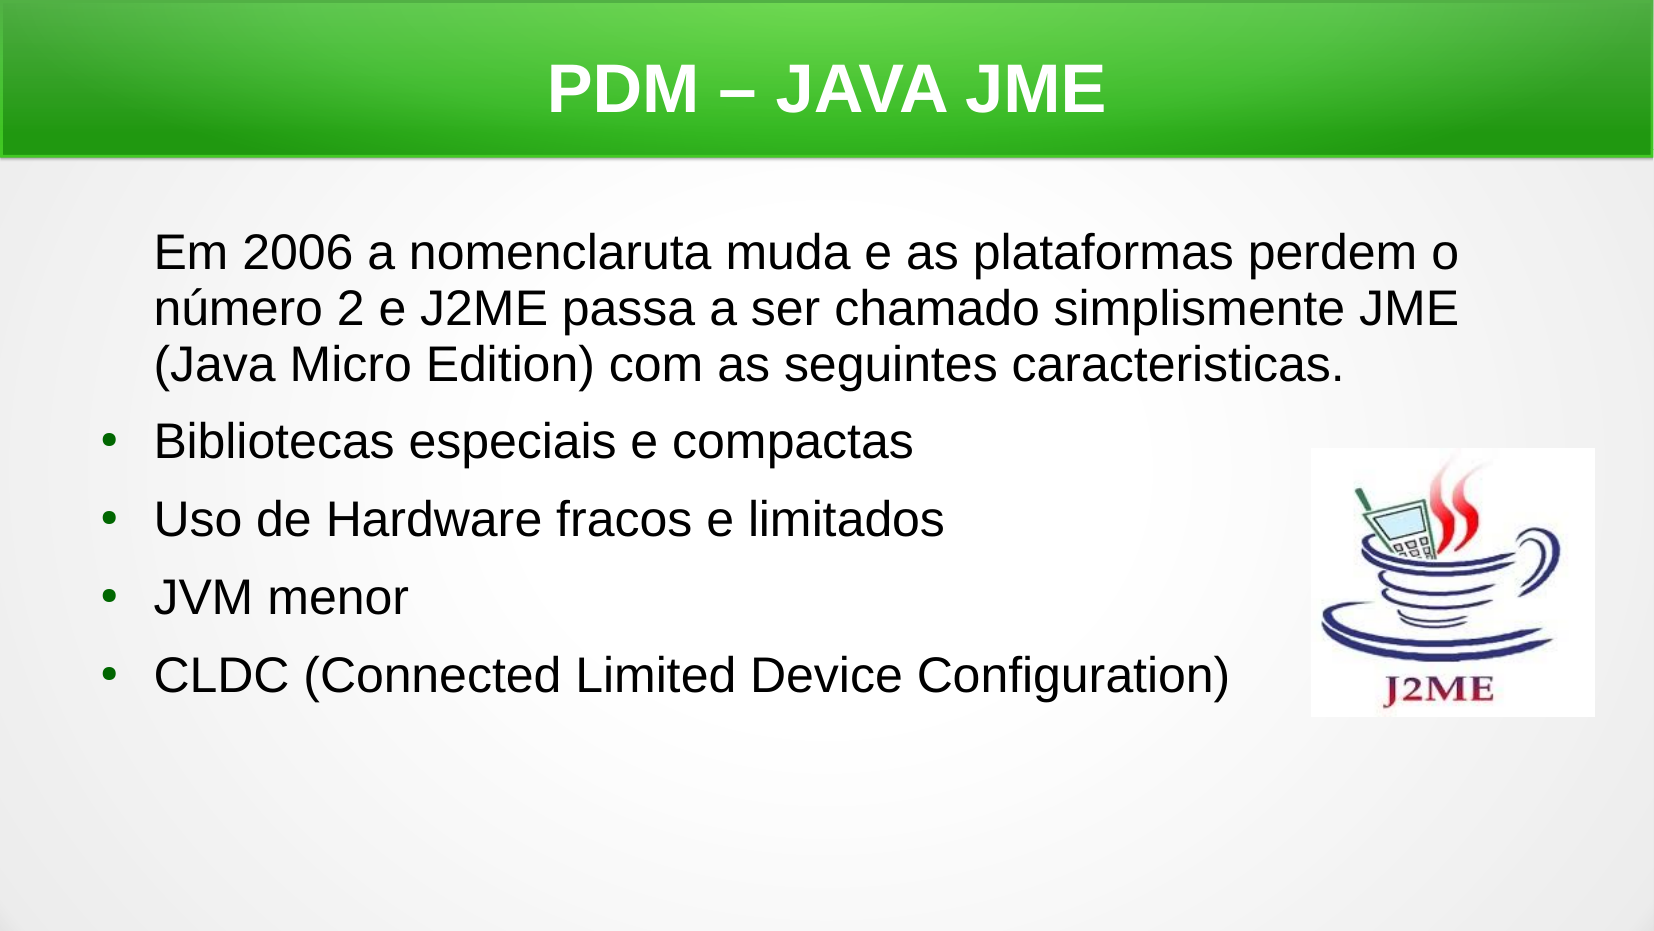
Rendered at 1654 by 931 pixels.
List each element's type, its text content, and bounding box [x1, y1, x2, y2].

list Em 2006 a nomenclaruta muda e as plataformas perdem o número 2 e J2ME passa a ser chamado simplismente JME (Java Micro Edition) com as seguintes caracteristicas. Bibliotecas especiais e compactas Uso de Hardware fracos e limitados JVM menor CLDC (Connected Limited Device Configuration) [82, 224, 1571, 764]
title PDM – JAVA JME [82, 35, 1571, 142]
picture [1311, 448, 1595, 717]
